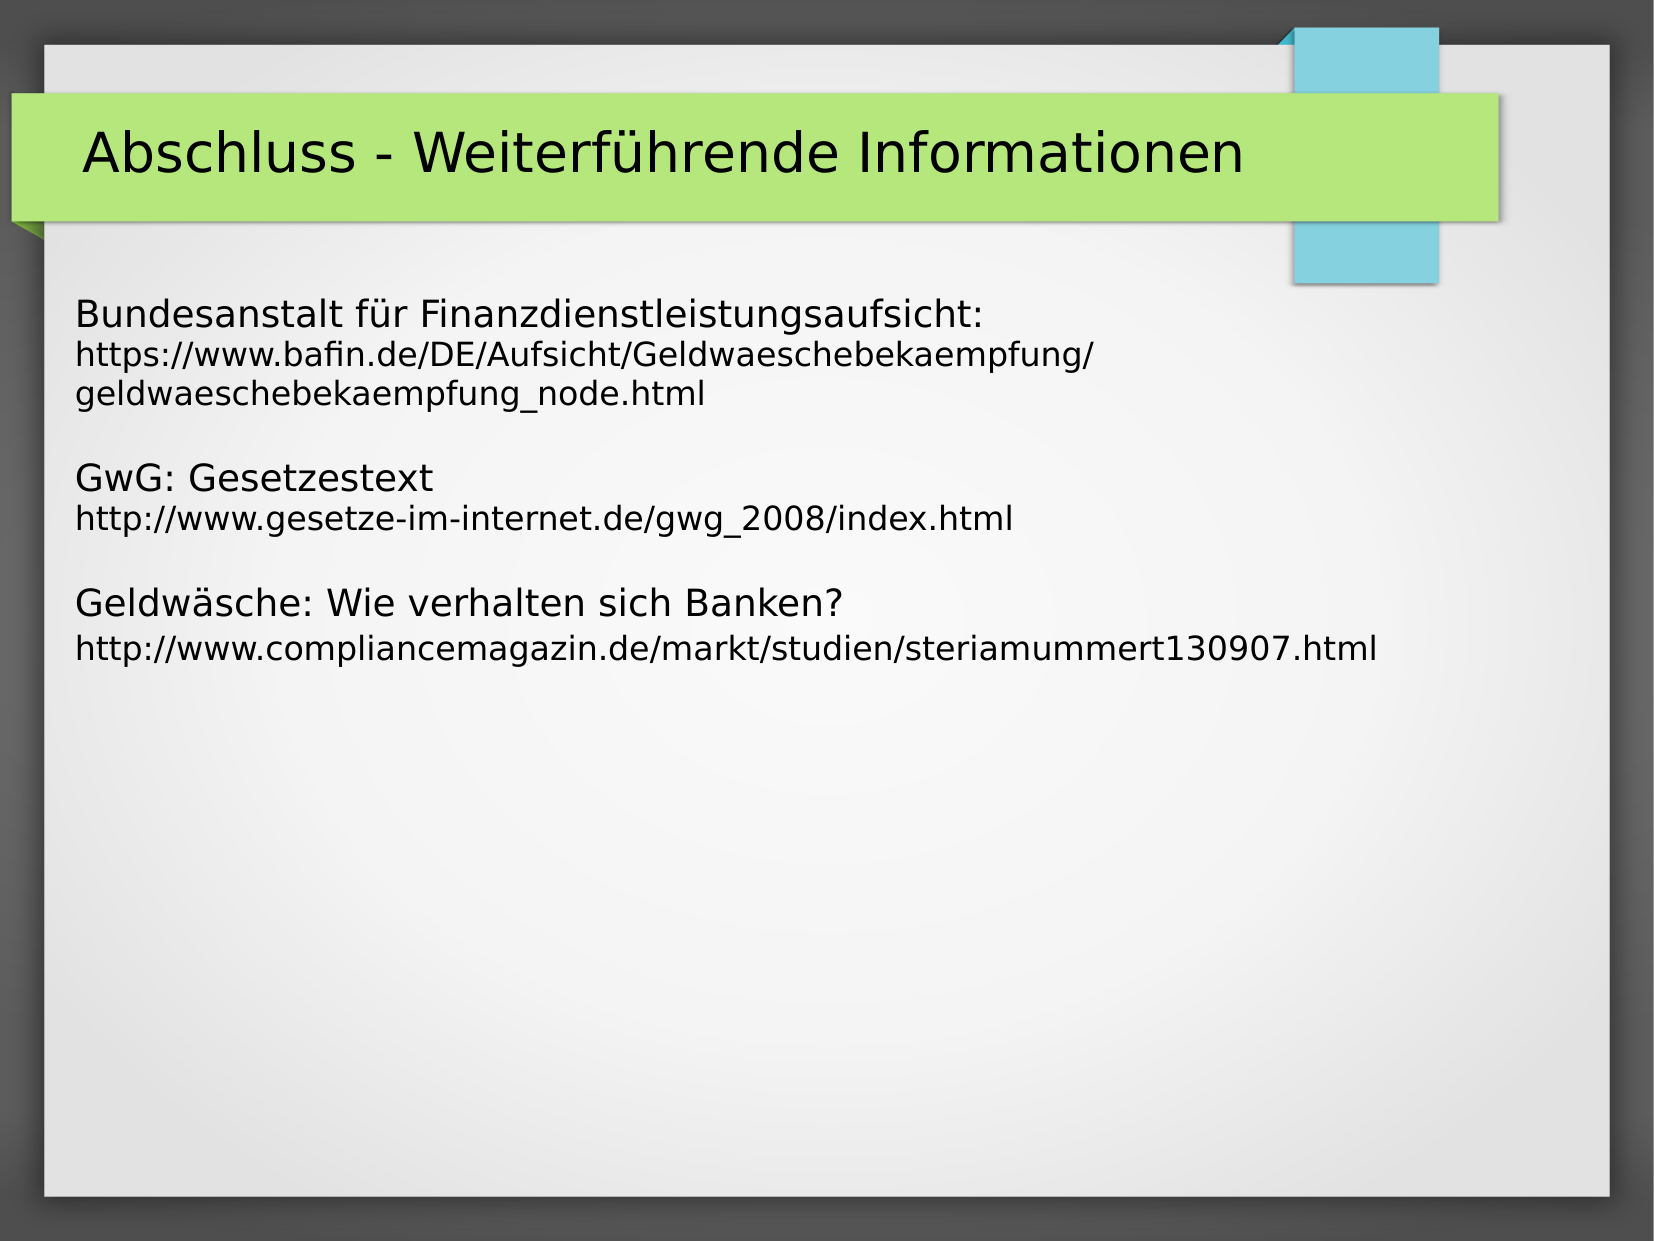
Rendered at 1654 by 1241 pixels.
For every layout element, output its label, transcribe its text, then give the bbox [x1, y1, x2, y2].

picture [0, 0, 1654, 1241]
text_box Bundesanstalt für Finanzdienstleistungsaufsicht: https://www.bafin.de/DE/Aufsicht/Geldwaeschebekaempfung/geldwaeschebekaempfung_node.html GwG: Gesetzestext http://www.gesetze-im-internet.de/gwg_2008/index.html Geldwäsche: Wie verhalten sich Banken? http://www.compliancemagazin.de/markt/studien/steriamummert130907.html [60, 285, 1576, 677]
title Abschluss - Weiterführende Informationen [82, 94, 1264, 213]
